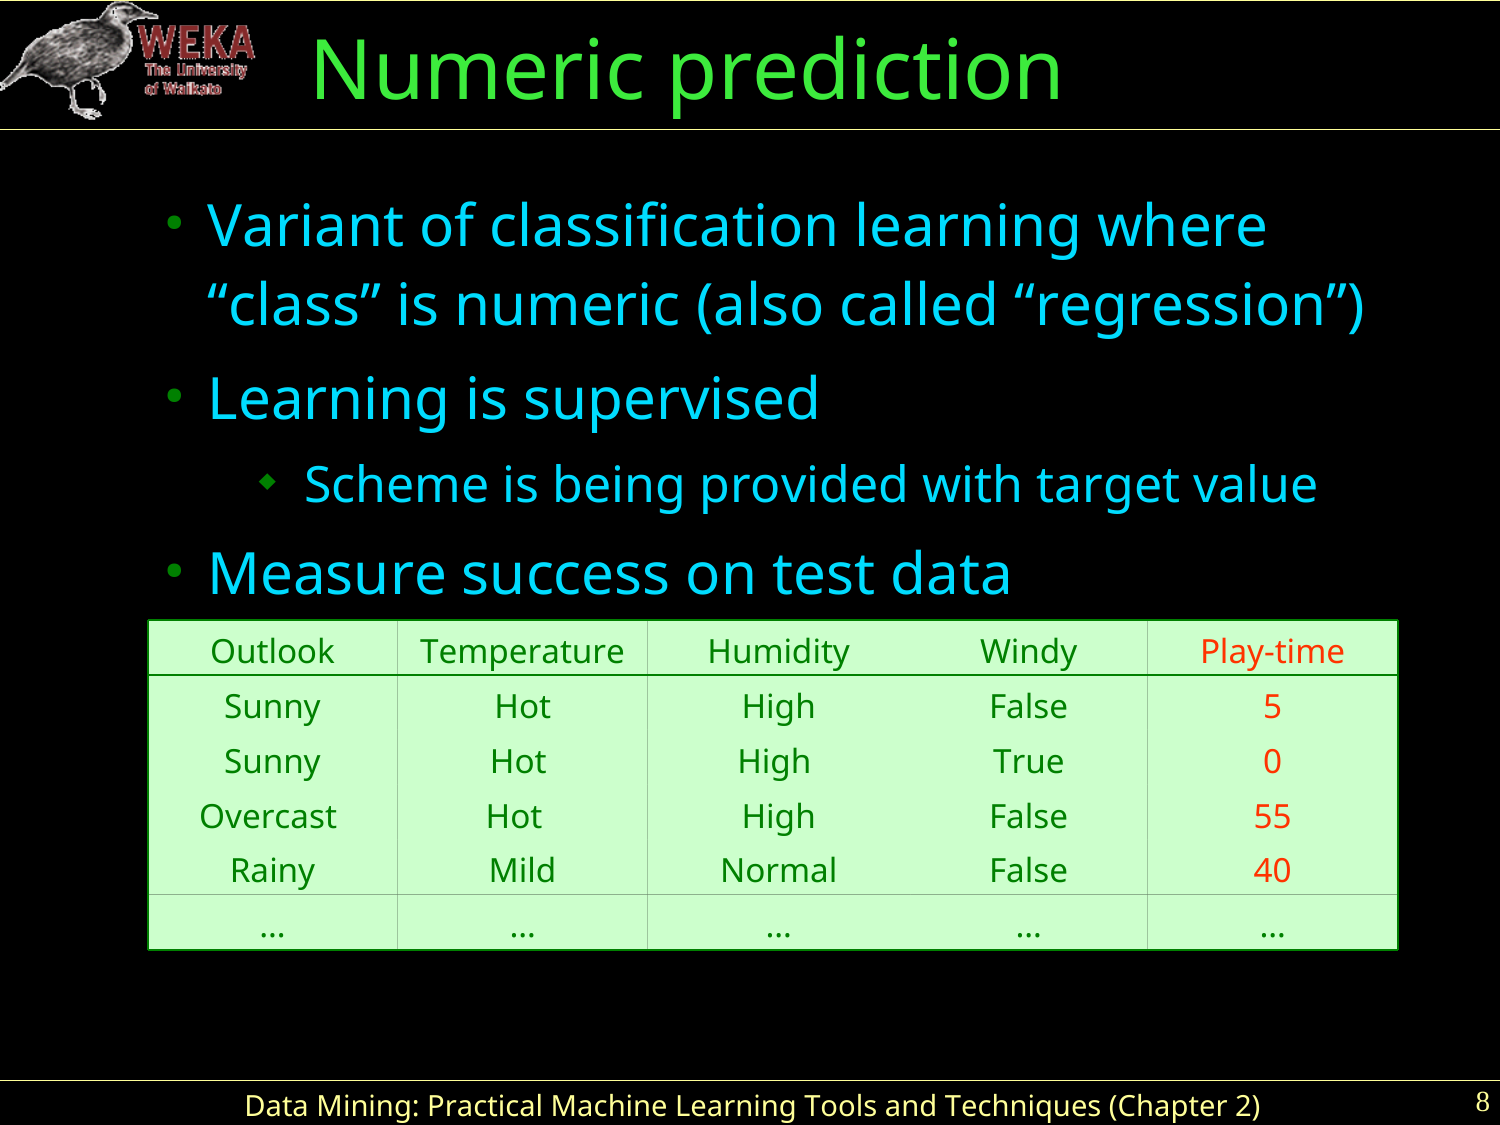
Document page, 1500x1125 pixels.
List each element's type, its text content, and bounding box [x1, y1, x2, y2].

title Numeric prediction [295, 0, 1500, 148]
text_box Overcast [149, 785, 398, 840]
text_box Hot [398, 785, 648, 840]
text_box 0 [1148, 730, 1397, 785]
text_box … [398, 895, 648, 949]
picture [0, 1, 266, 129]
text_box Temperature [398, 621, 648, 674]
text_box Variant of classification learning where “class” is numeric (also called “regression”) Learning is supervised Scheme is being provided with target value Measure success on test data [150, 177, 1388, 619]
text_box Play-time [1148, 621, 1397, 674]
text_box False [911, 785, 1148, 840]
text_box Humidity [648, 621, 911, 674]
text_box True [911, 730, 1148, 785]
text_box Sunny [149, 730, 398, 785]
text_box 40 [1148, 840, 1397, 895]
text_box Normal [648, 840, 911, 895]
text_box … [648, 895, 911, 949]
text_box High [648, 730, 911, 785]
text_box False [911, 840, 1148, 895]
text_box Hot [398, 730, 648, 785]
text_box 5 [1148, 676, 1397, 730]
text_box … [911, 895, 1148, 949]
text_box Mild [398, 840, 648, 895]
text_box Rainy [149, 840, 398, 895]
text_box Hot [398, 676, 648, 730]
text_box … [1148, 895, 1397, 949]
text_box Sunny [149, 676, 398, 730]
text_box False [911, 676, 1148, 730]
text_box Outlook [149, 621, 398, 674]
text_box … [149, 895, 398, 949]
text_box 55 [1148, 785, 1397, 840]
text_box Windy [911, 621, 1148, 674]
text_box High [648, 676, 911, 730]
text_box High [648, 785, 911, 840]
